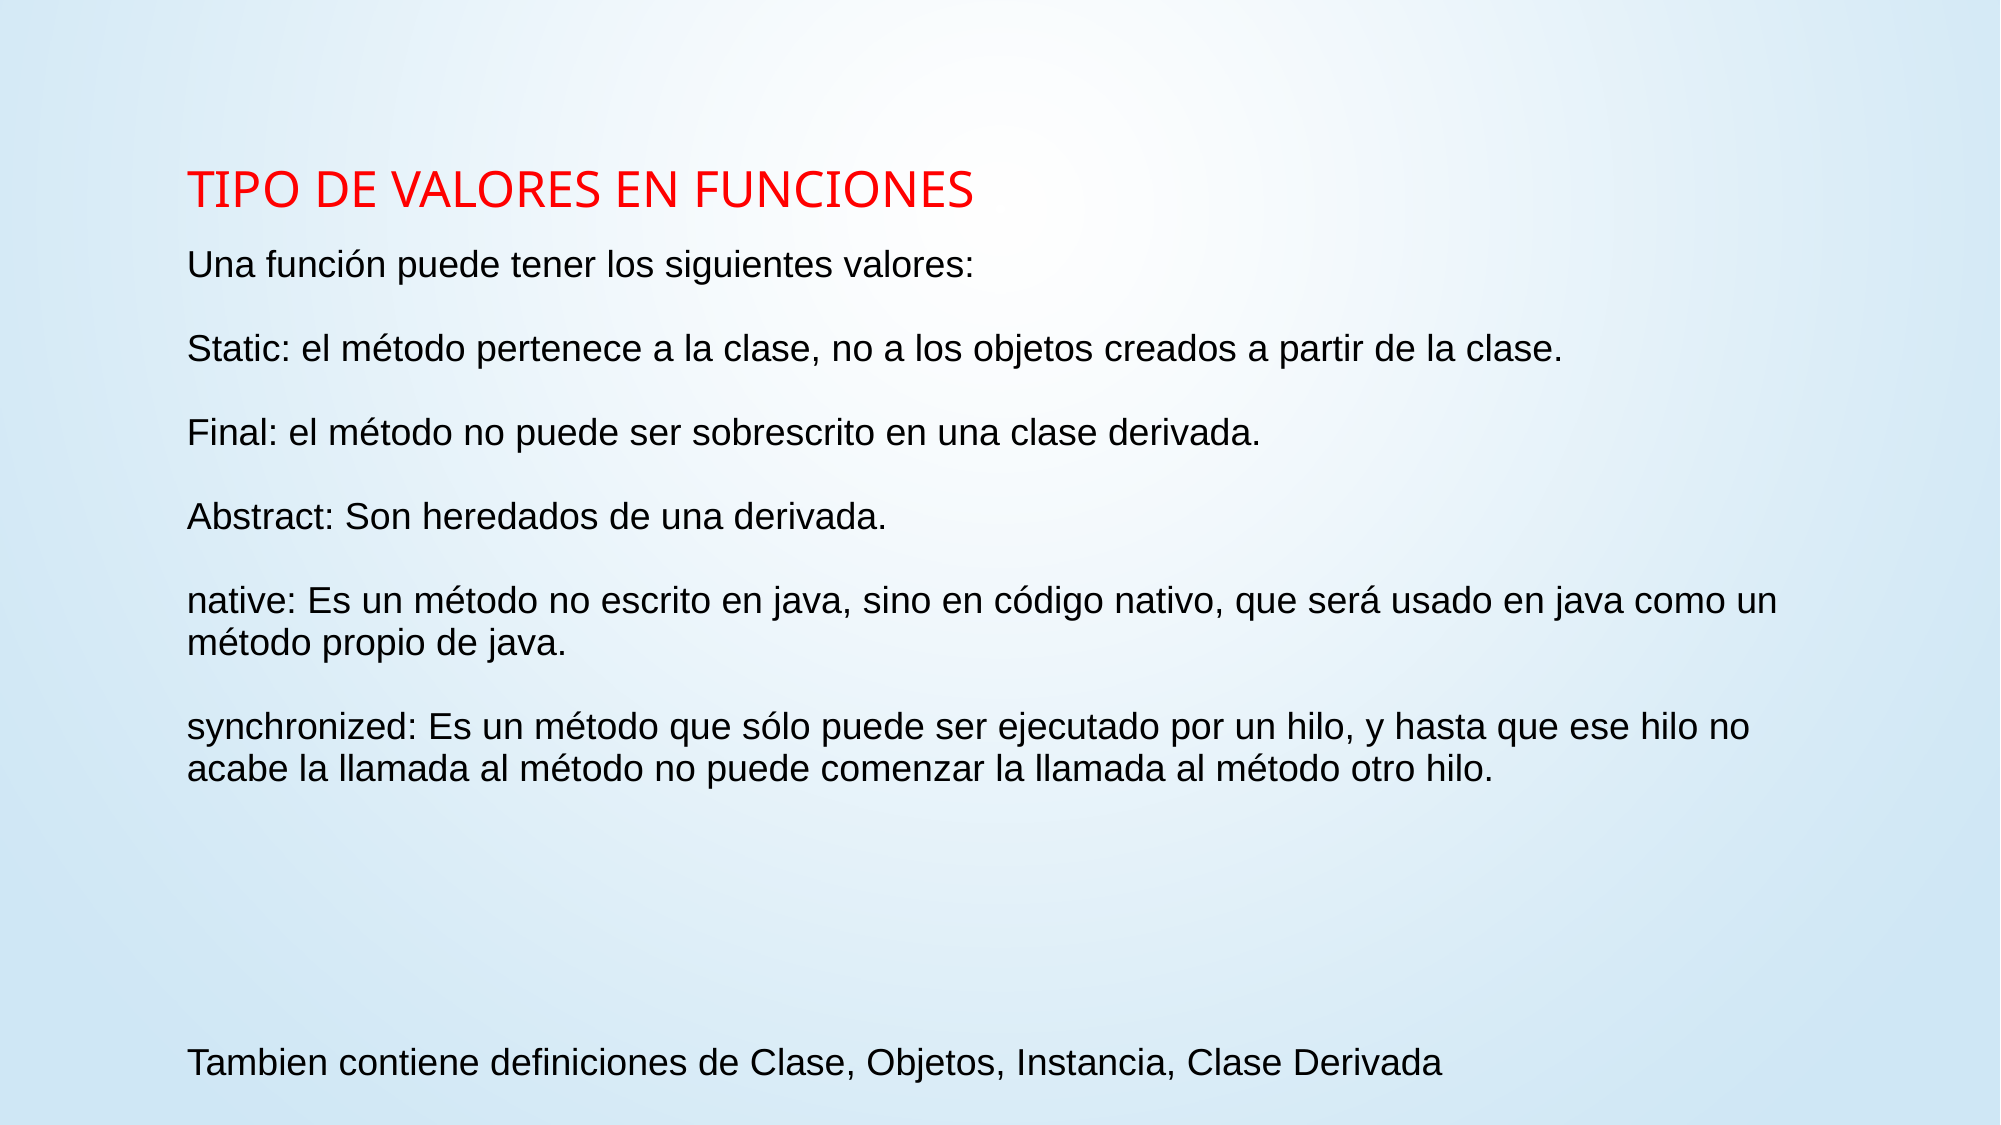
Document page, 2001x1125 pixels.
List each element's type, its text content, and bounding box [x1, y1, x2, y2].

picture [0, 0, 2000, 1125]
title TIPO DE VALORES EN FUNCIONES [187, 101, 1813, 236]
text_box Una función puede tener los siguientes valores: Static: el método pertenece a la clase, no a los objetos creados a partir de la clase. Final: el método no puede ser sobrescrito en una clase derivada. Abstract: Son heredados de una derivada. native: Es un método no escrito en java, sino en código nativo, que será usado en java como un método propio de java. synchronized: Es un método que sólo puede ser ejecutado por un hilo, y hasta que ese hilo no acabe la llamada al método no puede comenzar la llamada al método otro hilo. Tambien contiene definiciones de Clase, Objetos, Instancia, Clase Derivada [172, 236, 1813, 1092]
